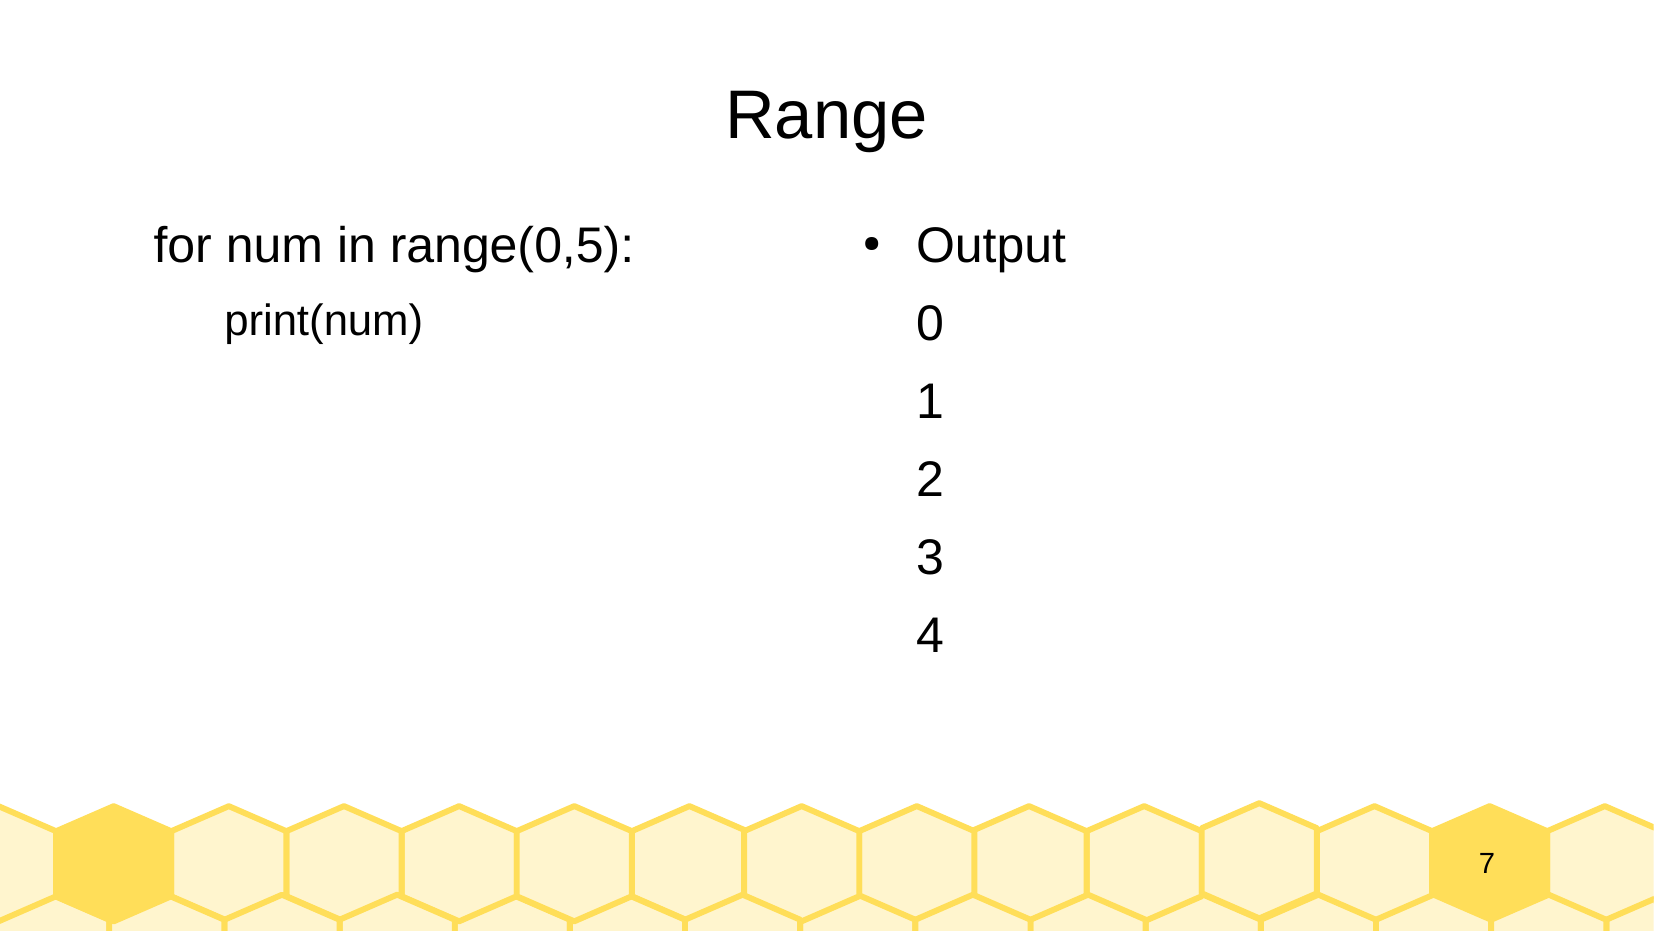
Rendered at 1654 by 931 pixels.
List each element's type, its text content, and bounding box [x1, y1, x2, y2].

list Output 0 1 2 3 4 [845, 217, 1572, 758]
list for num in range(0,5): print(num) [82, 217, 809, 758]
title Range [82, 37, 1571, 193]
